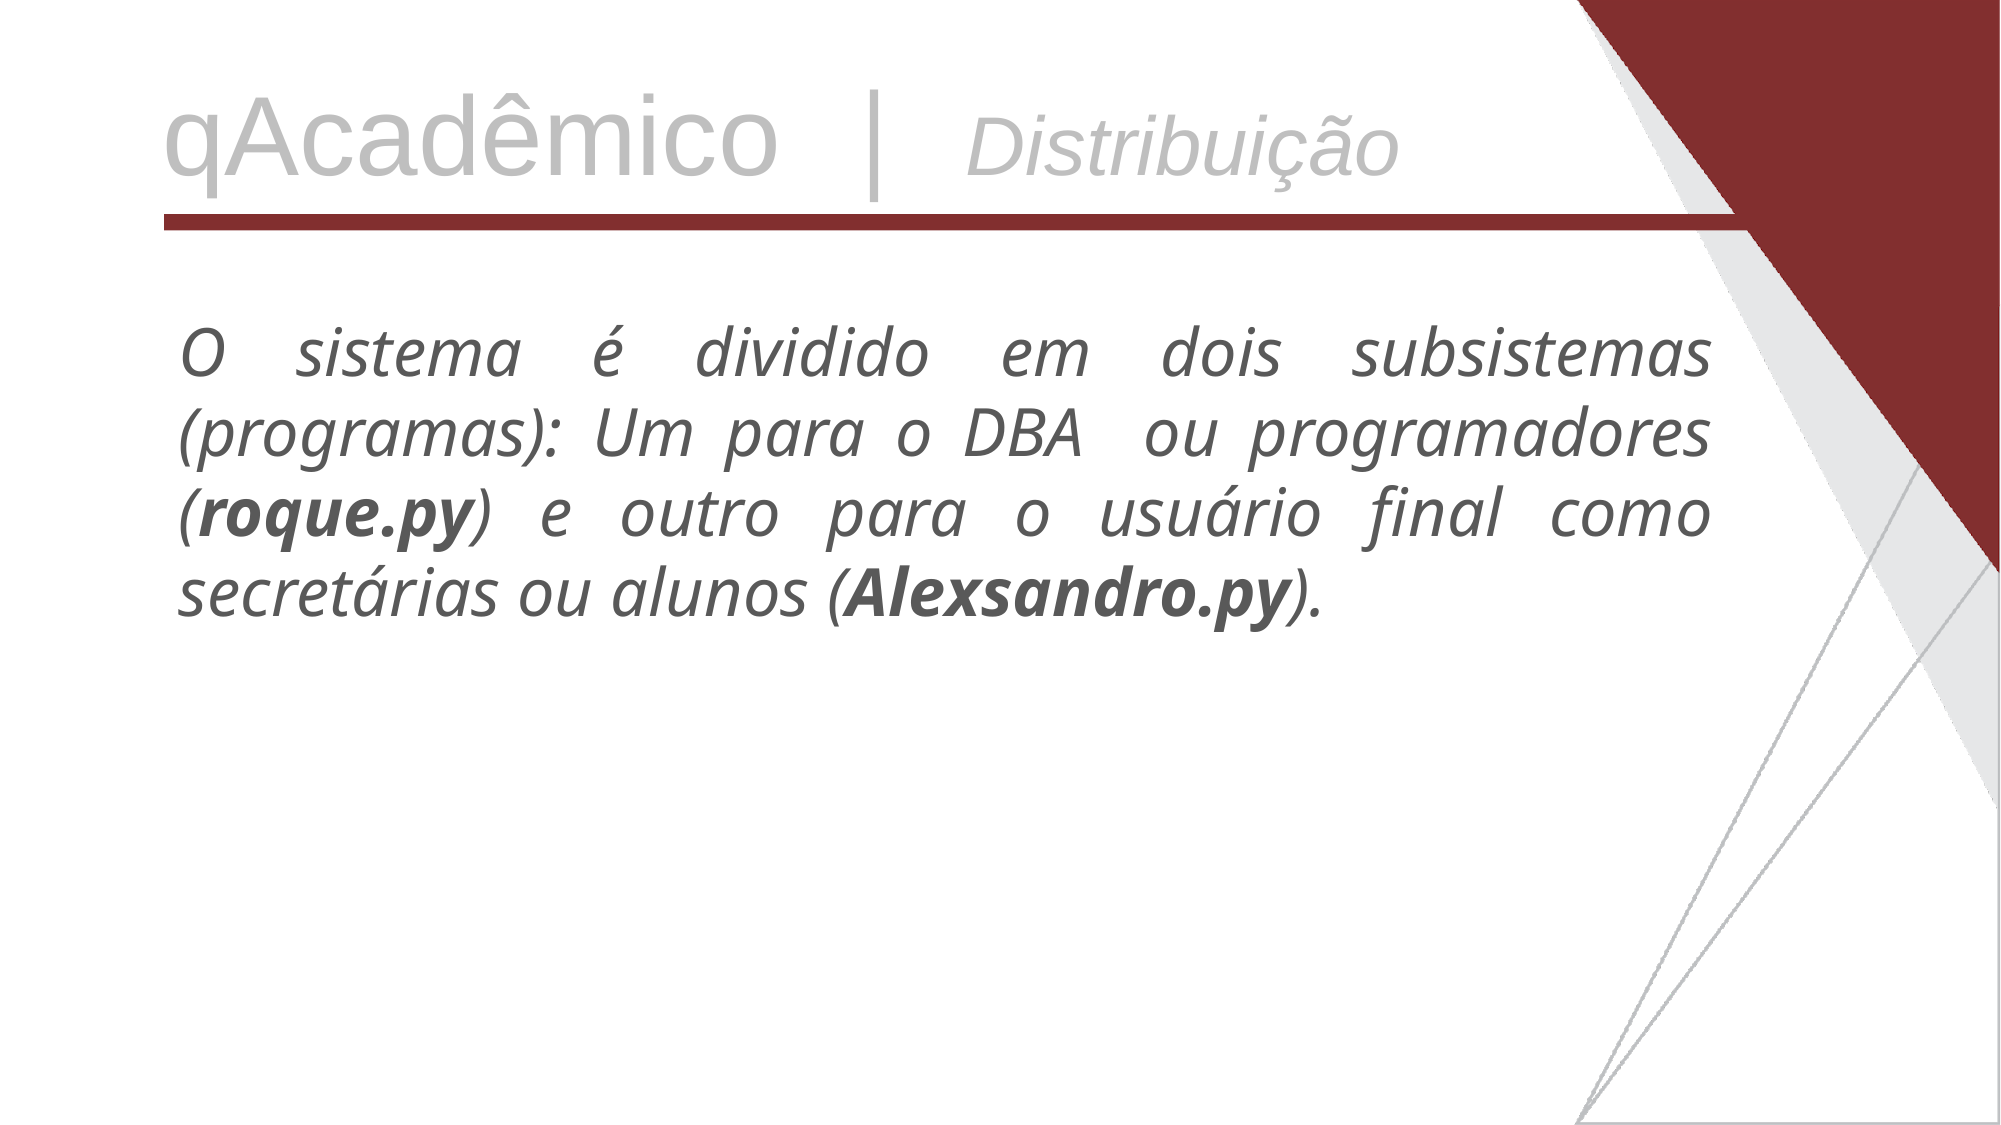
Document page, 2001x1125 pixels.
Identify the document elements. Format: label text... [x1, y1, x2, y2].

text_box qAcadêmico | Distribuição [147, 55, 1681, 208]
text_box [164, 214, 1927, 231]
picture [0, 0, 2001, 1125]
text_box O sistema é dividido em dois subsistemas (programas): Um para o DBA ou programadores (roque.py) e outro para o usuário final como secretárias ou alunos (Alexsandro.py). [164, 302, 1730, 1125]
